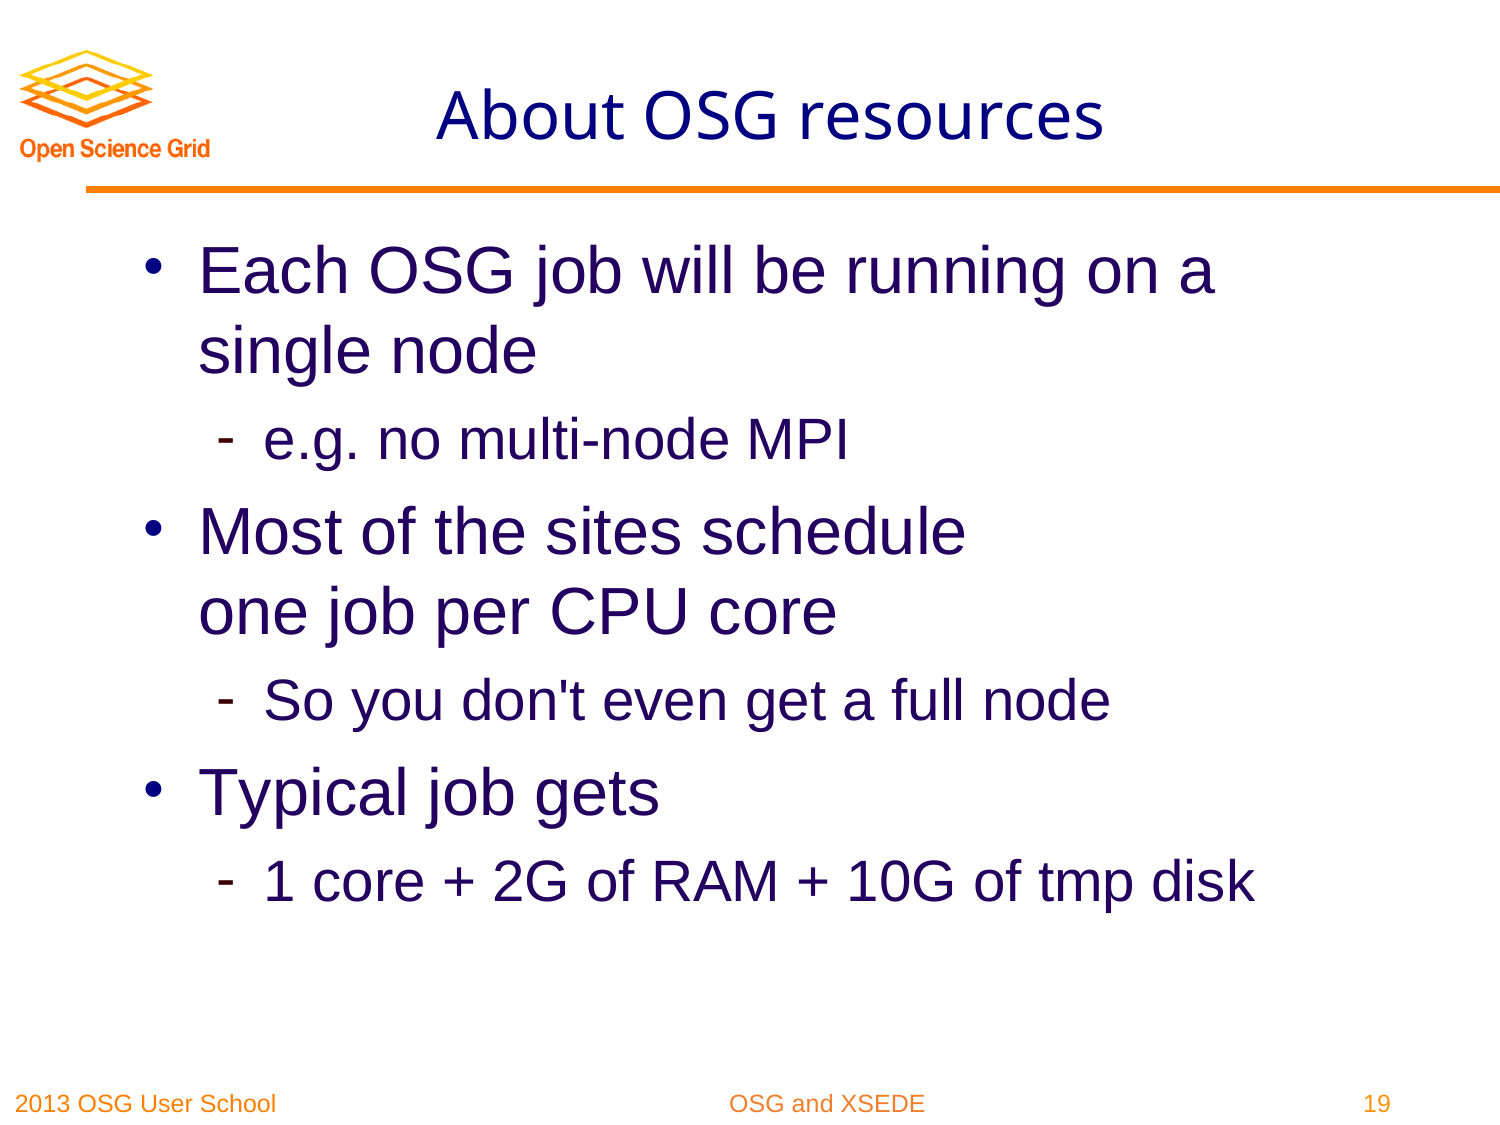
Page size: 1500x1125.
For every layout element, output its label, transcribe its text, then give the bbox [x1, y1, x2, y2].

picture [0, 27, 201, 179]
title About OSG resources [201, 18, 1342, 207]
list Each OSG job will be running on a single node e.g. no multi-node MPI Most of the sites schedule one job per CPU core So you don't even get a full node Typical job gets 1 core + 2G of RAM + 10G of tmp disk [127, 218, 1403, 1053]
